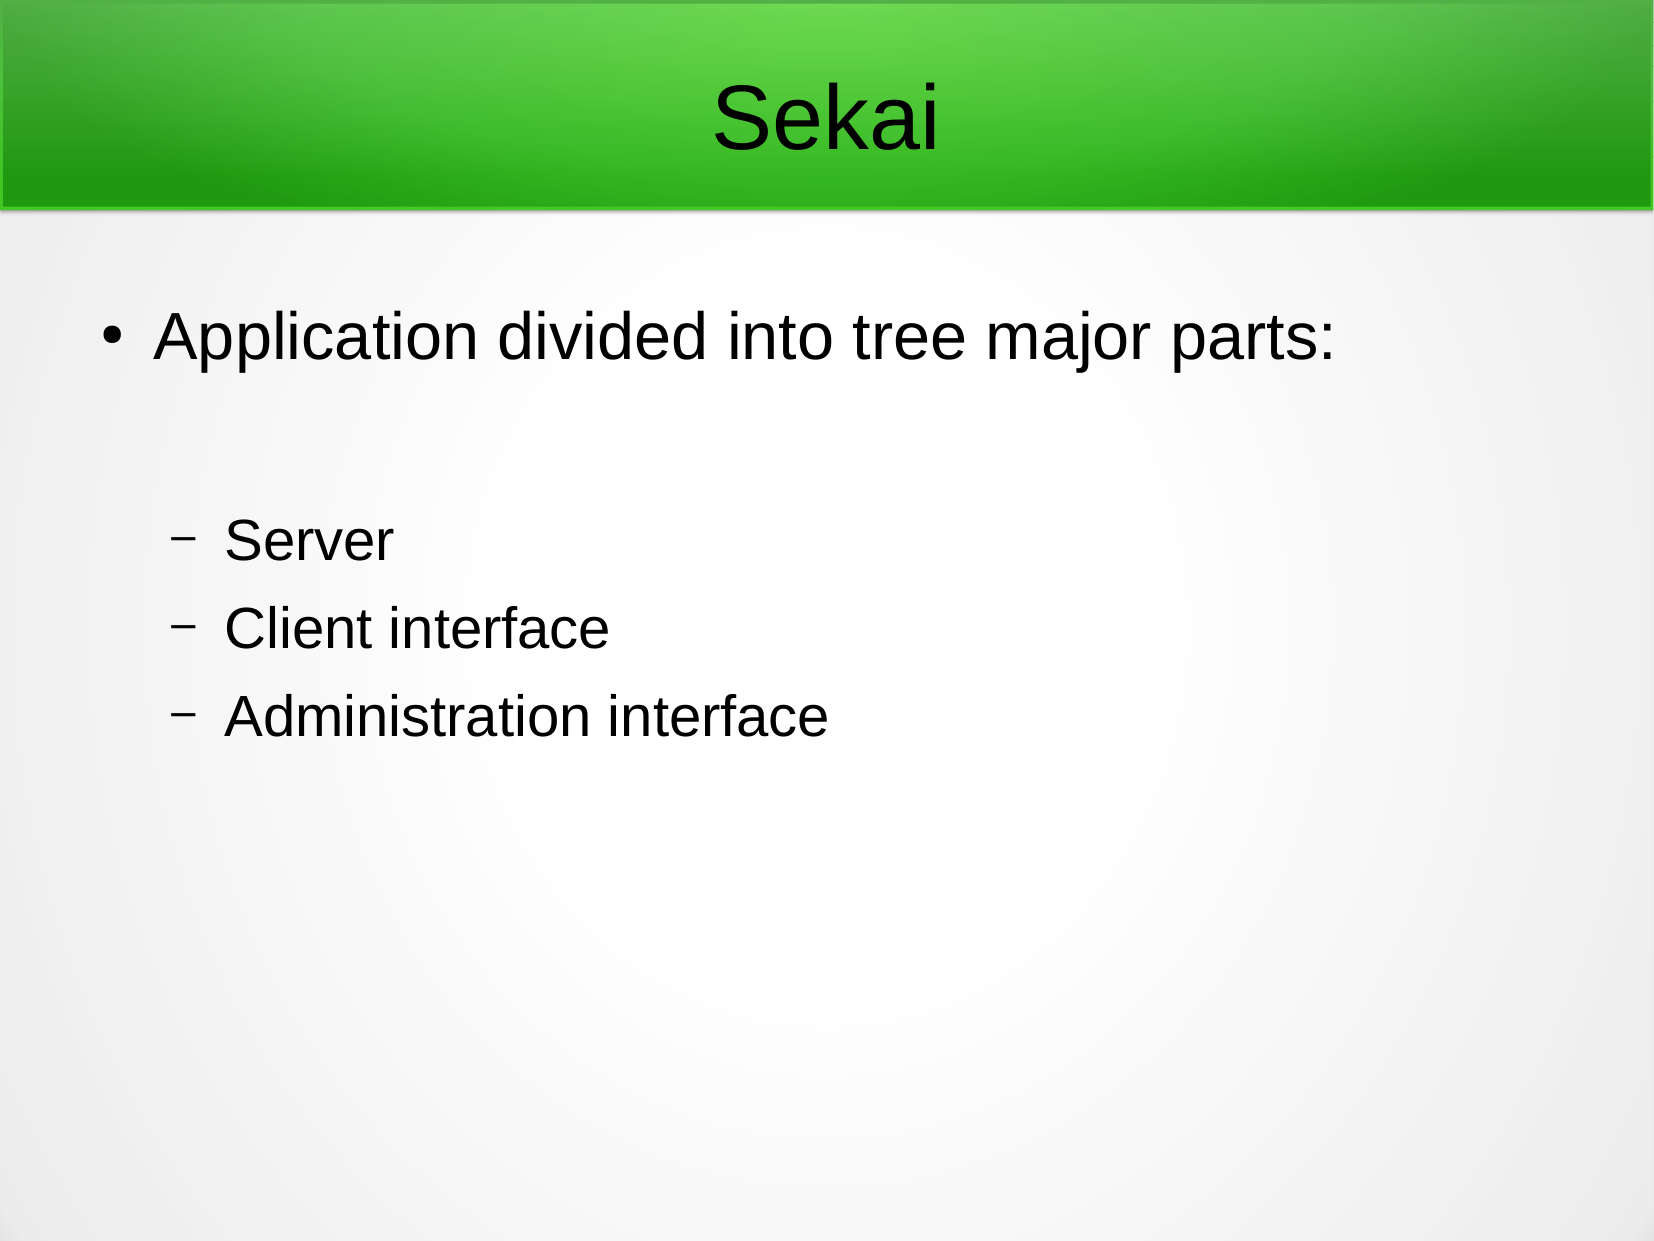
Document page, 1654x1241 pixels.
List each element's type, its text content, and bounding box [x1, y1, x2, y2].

list Application divided into tree major parts: Server Client interface Administration interface [82, 299, 1571, 1019]
title Sekai [82, 44, 1571, 192]
